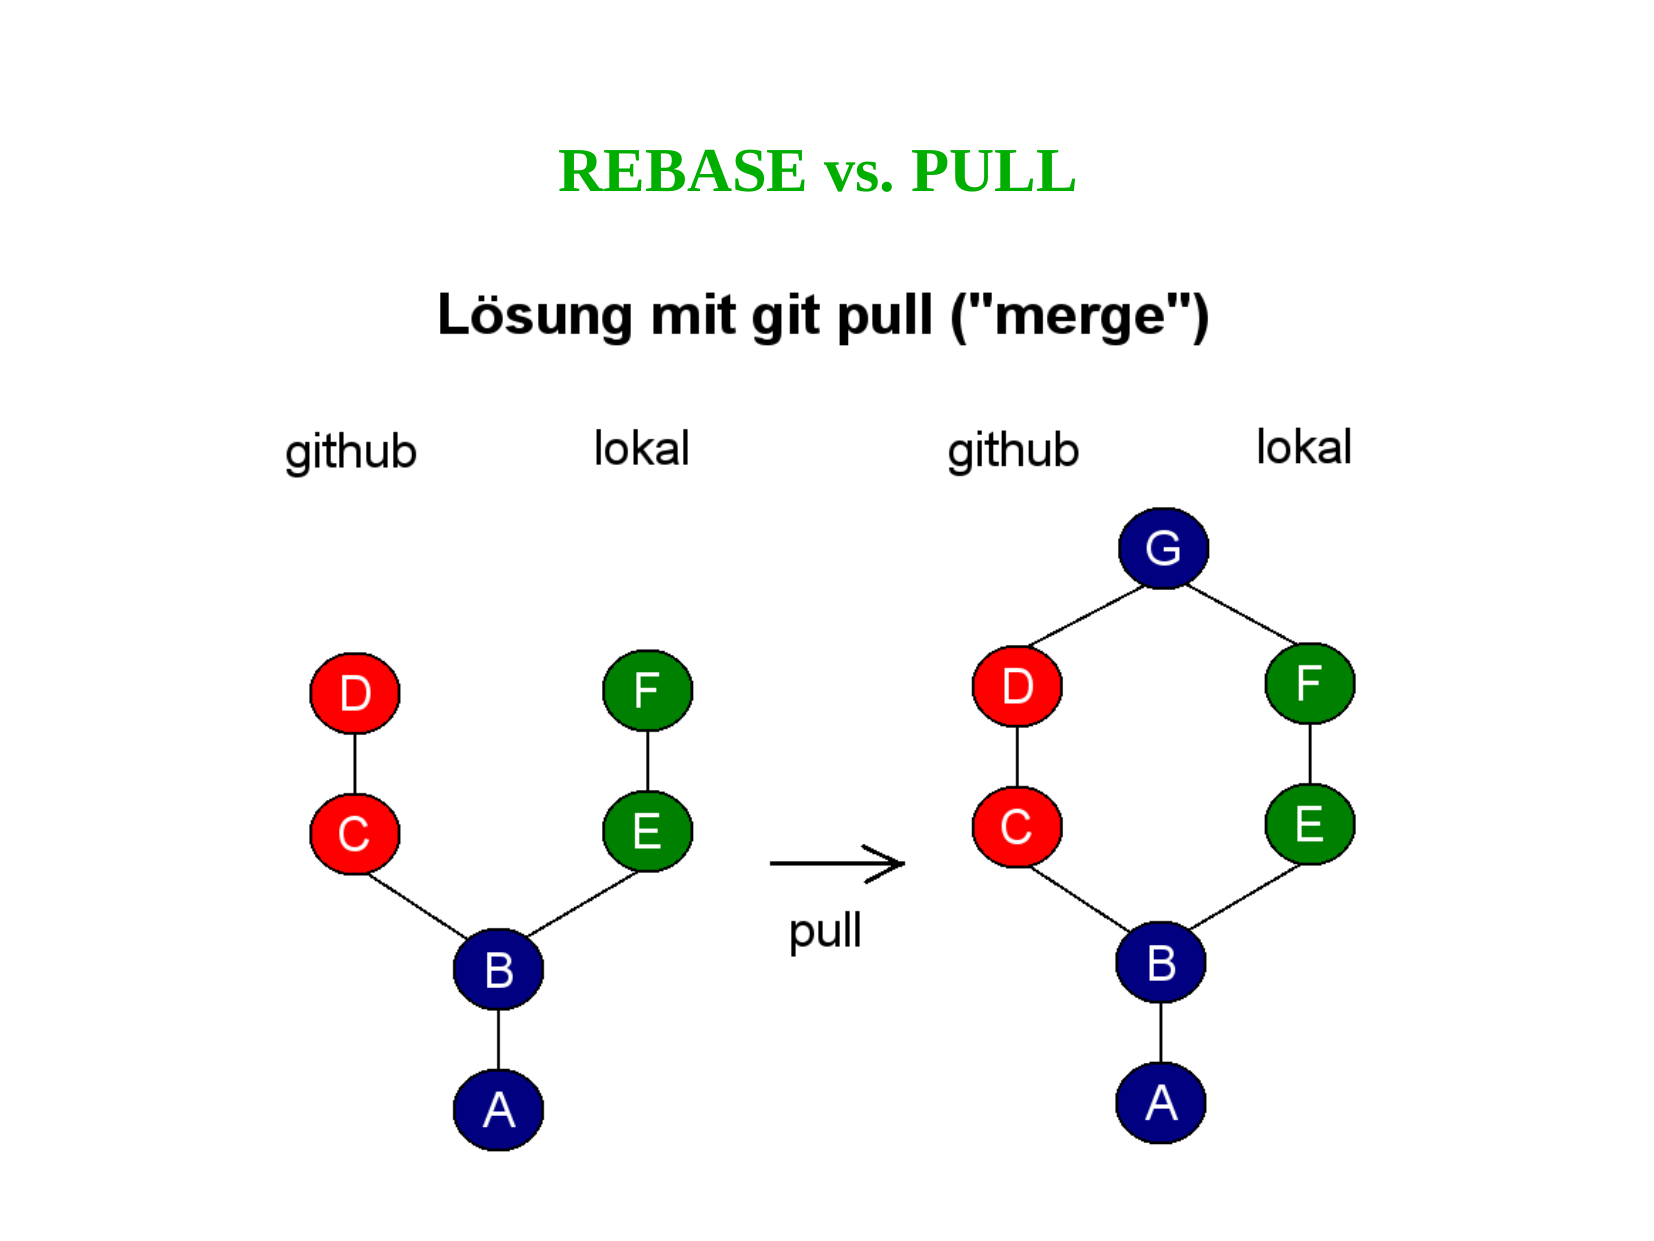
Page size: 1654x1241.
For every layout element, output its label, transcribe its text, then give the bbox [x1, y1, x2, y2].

text_box REBASE vs. PULL [150, 45, 1516, 1186]
picture [267, 263, 1390, 1171]
